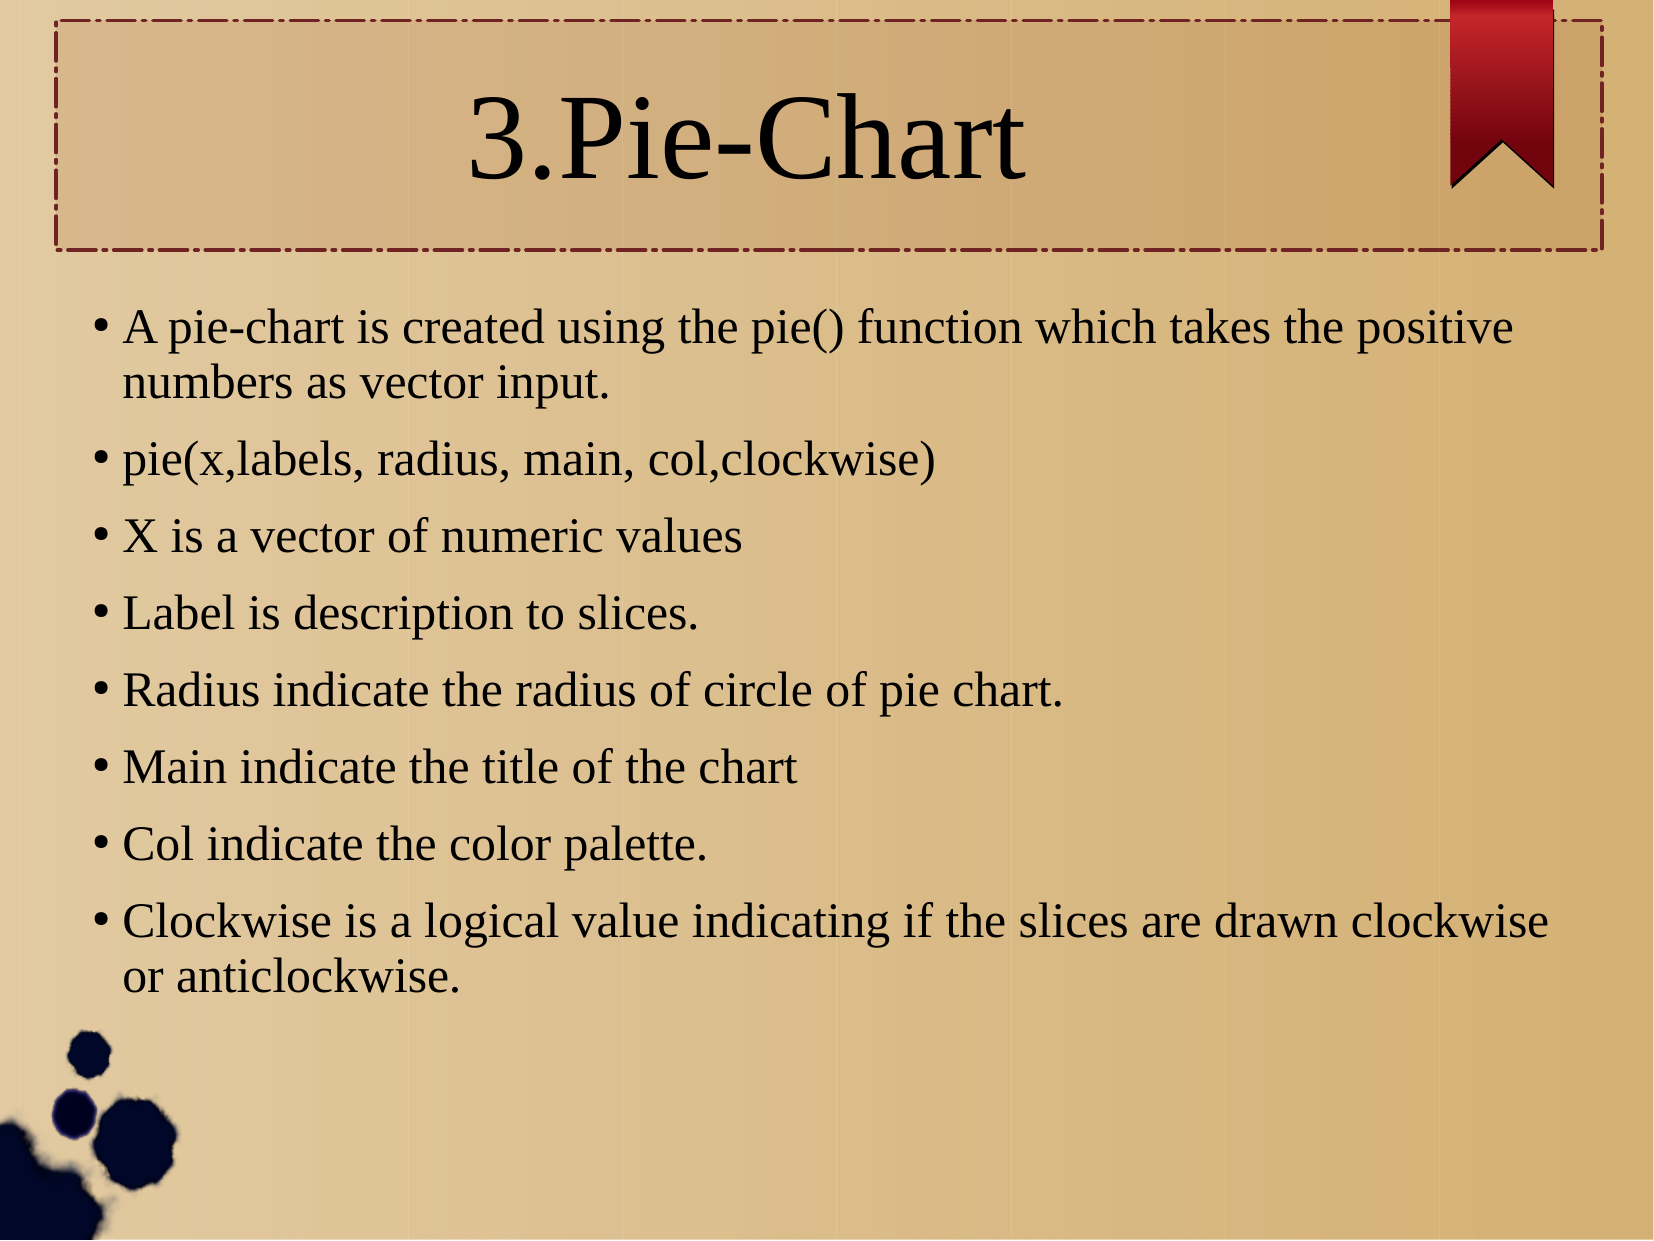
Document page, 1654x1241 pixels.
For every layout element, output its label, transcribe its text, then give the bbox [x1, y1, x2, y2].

title 3.Pie-Chart [82, 47, 1412, 229]
list A pie-chart is created using the pie() function which takes the positive numbers as vector input. pie(x,labels, radius, main, col,clockwise) X is a vector of numeric values Label is description to slices. Radius indicate the radius of circle of pie chart. Main indicate the title of the chart Col indicate the color palette. Clockwise is a logical value indicating if the slices are drawn clockwise or anticlockwise. [82, 299, 1571, 1019]
